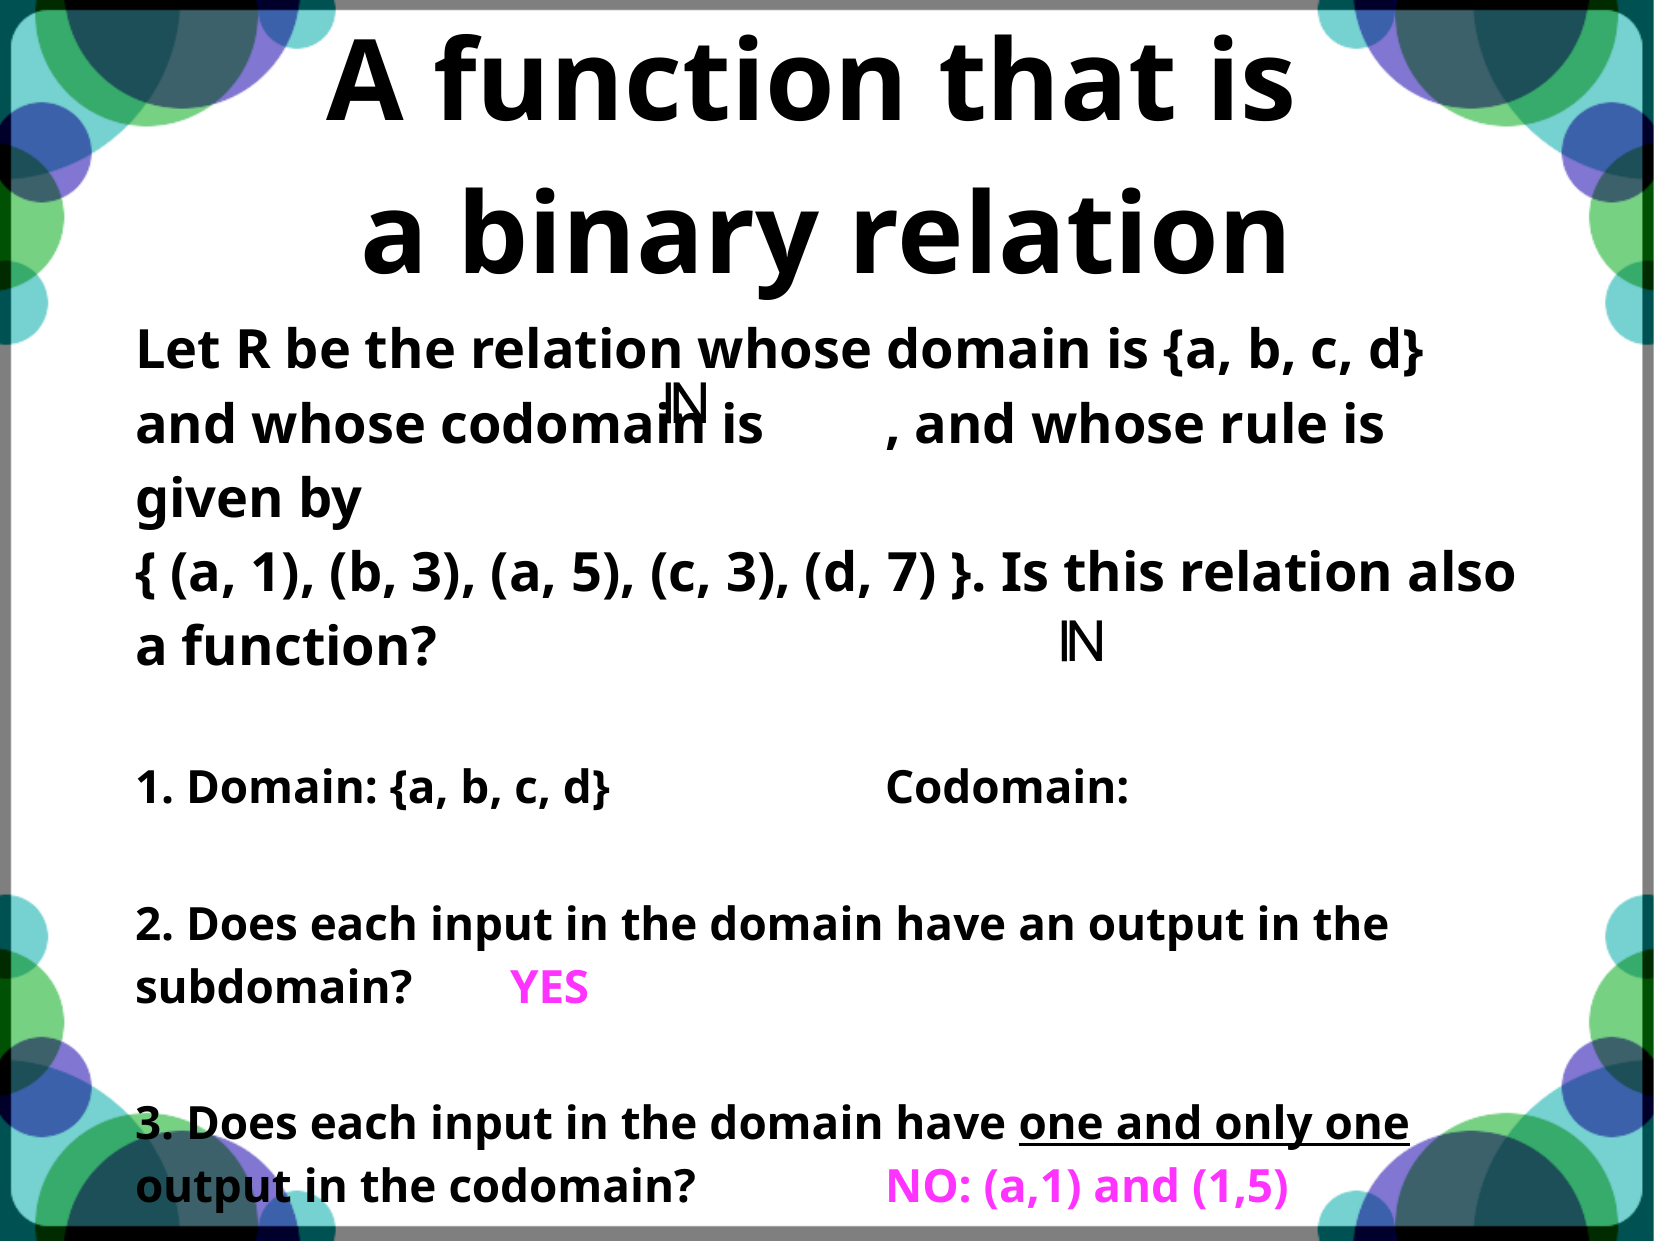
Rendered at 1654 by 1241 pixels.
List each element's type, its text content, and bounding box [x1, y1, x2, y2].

chart [648, 368, 724, 441]
chart [1044, 605, 1121, 679]
text_box Let R be the relation whose domain is {a, b, c, d} and whose codomain is , and whose rule is given by { (a, 1), (b, 3), (a, 5), (c, 3), (d, 7) }. Is this relation also a function? 1. Domain: {a, b, c, d} Codomain: 2. Does each input in the domain have an output in the subdomain? YES 3. Does each input in the domain have one and only one output in the codomain? NO: (a,1) and (1,5) So it is not a function [135, 311, 1531, 1097]
picture [0, 0, 1654, 1241]
title A function that is a binary relation [82, 26, 1571, 280]
